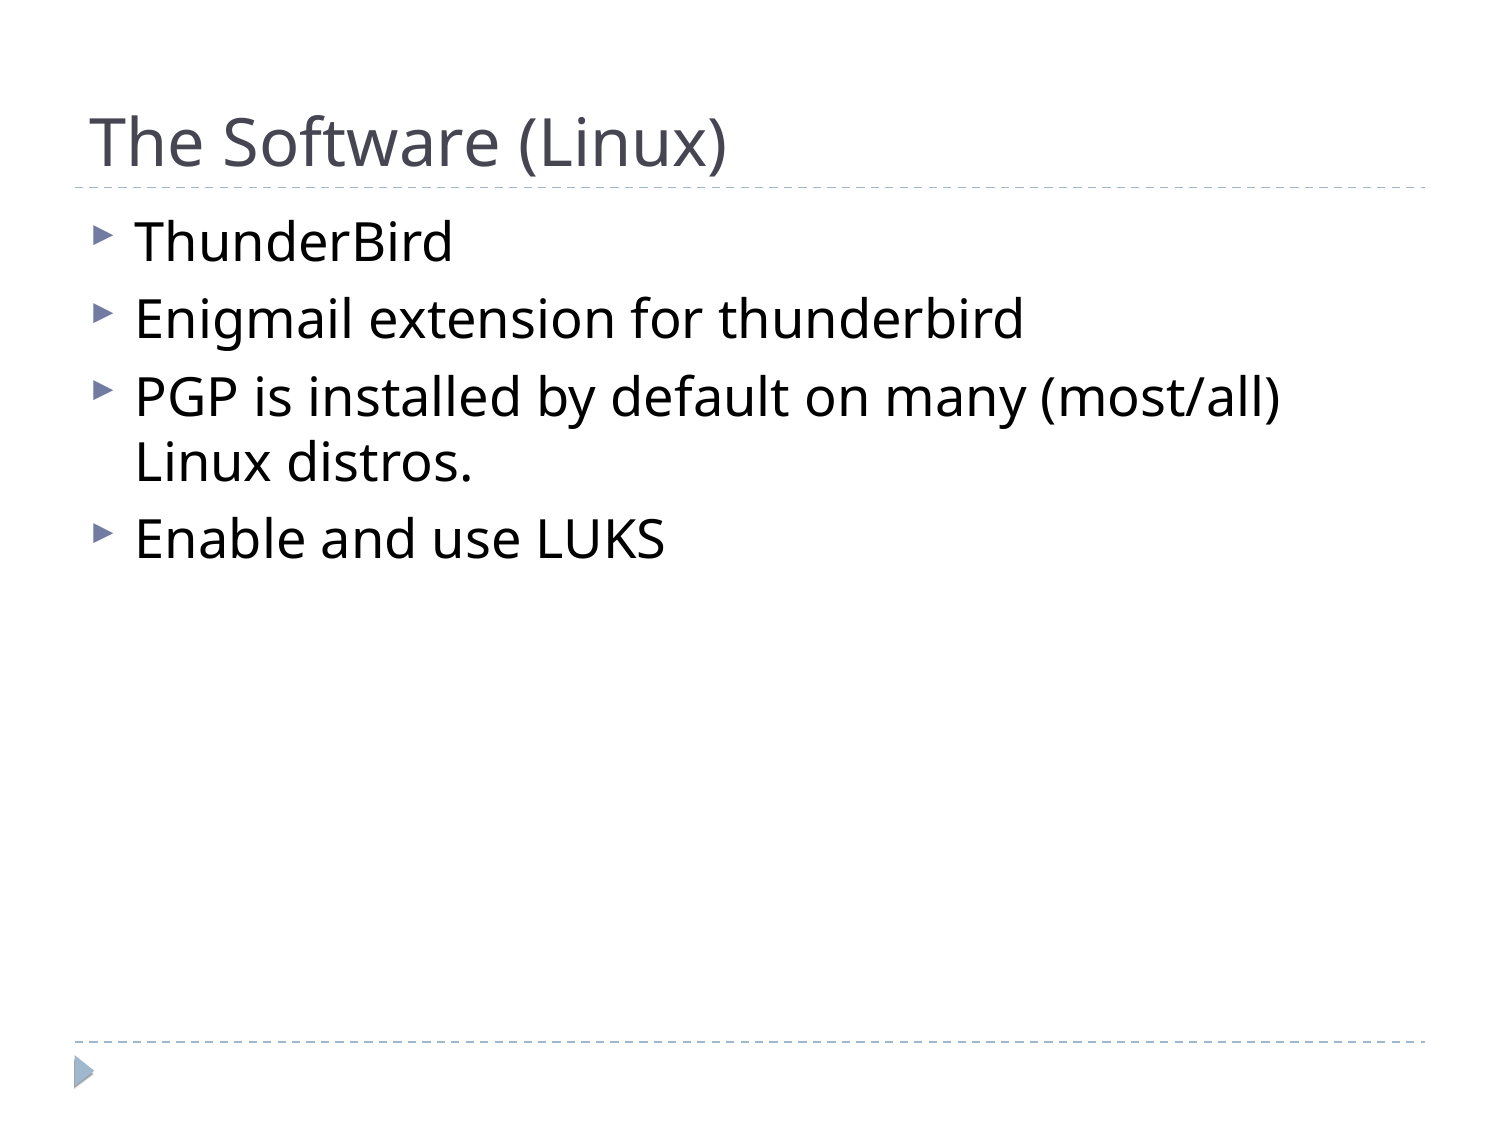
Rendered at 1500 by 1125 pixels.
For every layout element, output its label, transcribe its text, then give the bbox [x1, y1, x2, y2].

title The Software (Linux) [75, 24, 1425, 188]
list ThunderBird Enigmail extension for thunderbird PGP is installed by default on many (most/all) Linux distros. Enable and use LUKS [75, 200, 1425, 1010]
